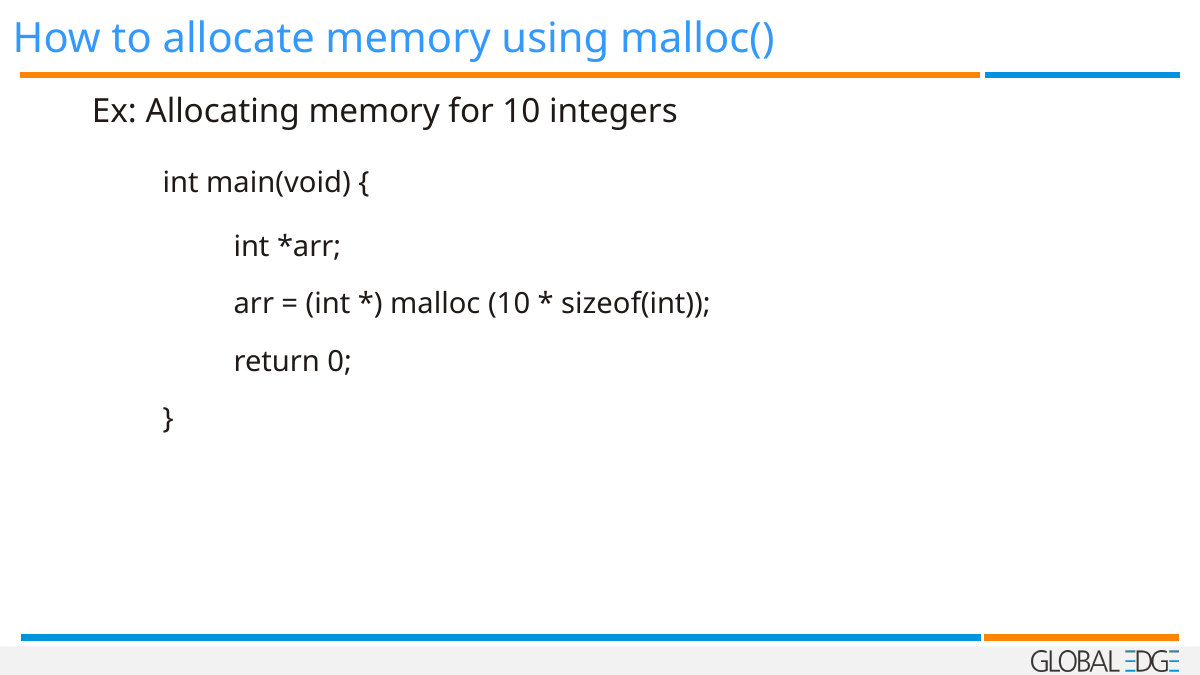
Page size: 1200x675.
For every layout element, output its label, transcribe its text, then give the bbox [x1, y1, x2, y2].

list Ex: Allocating memory for 10 integers int main(void) { int *arr; arr = (int *) malloc (10 * sizeof(int)); return 0; } [21, 86, 1158, 627]
title How to allocate memory using malloc() [12, 9, 1088, 63]
picture [1031, 650, 1179, 672]
